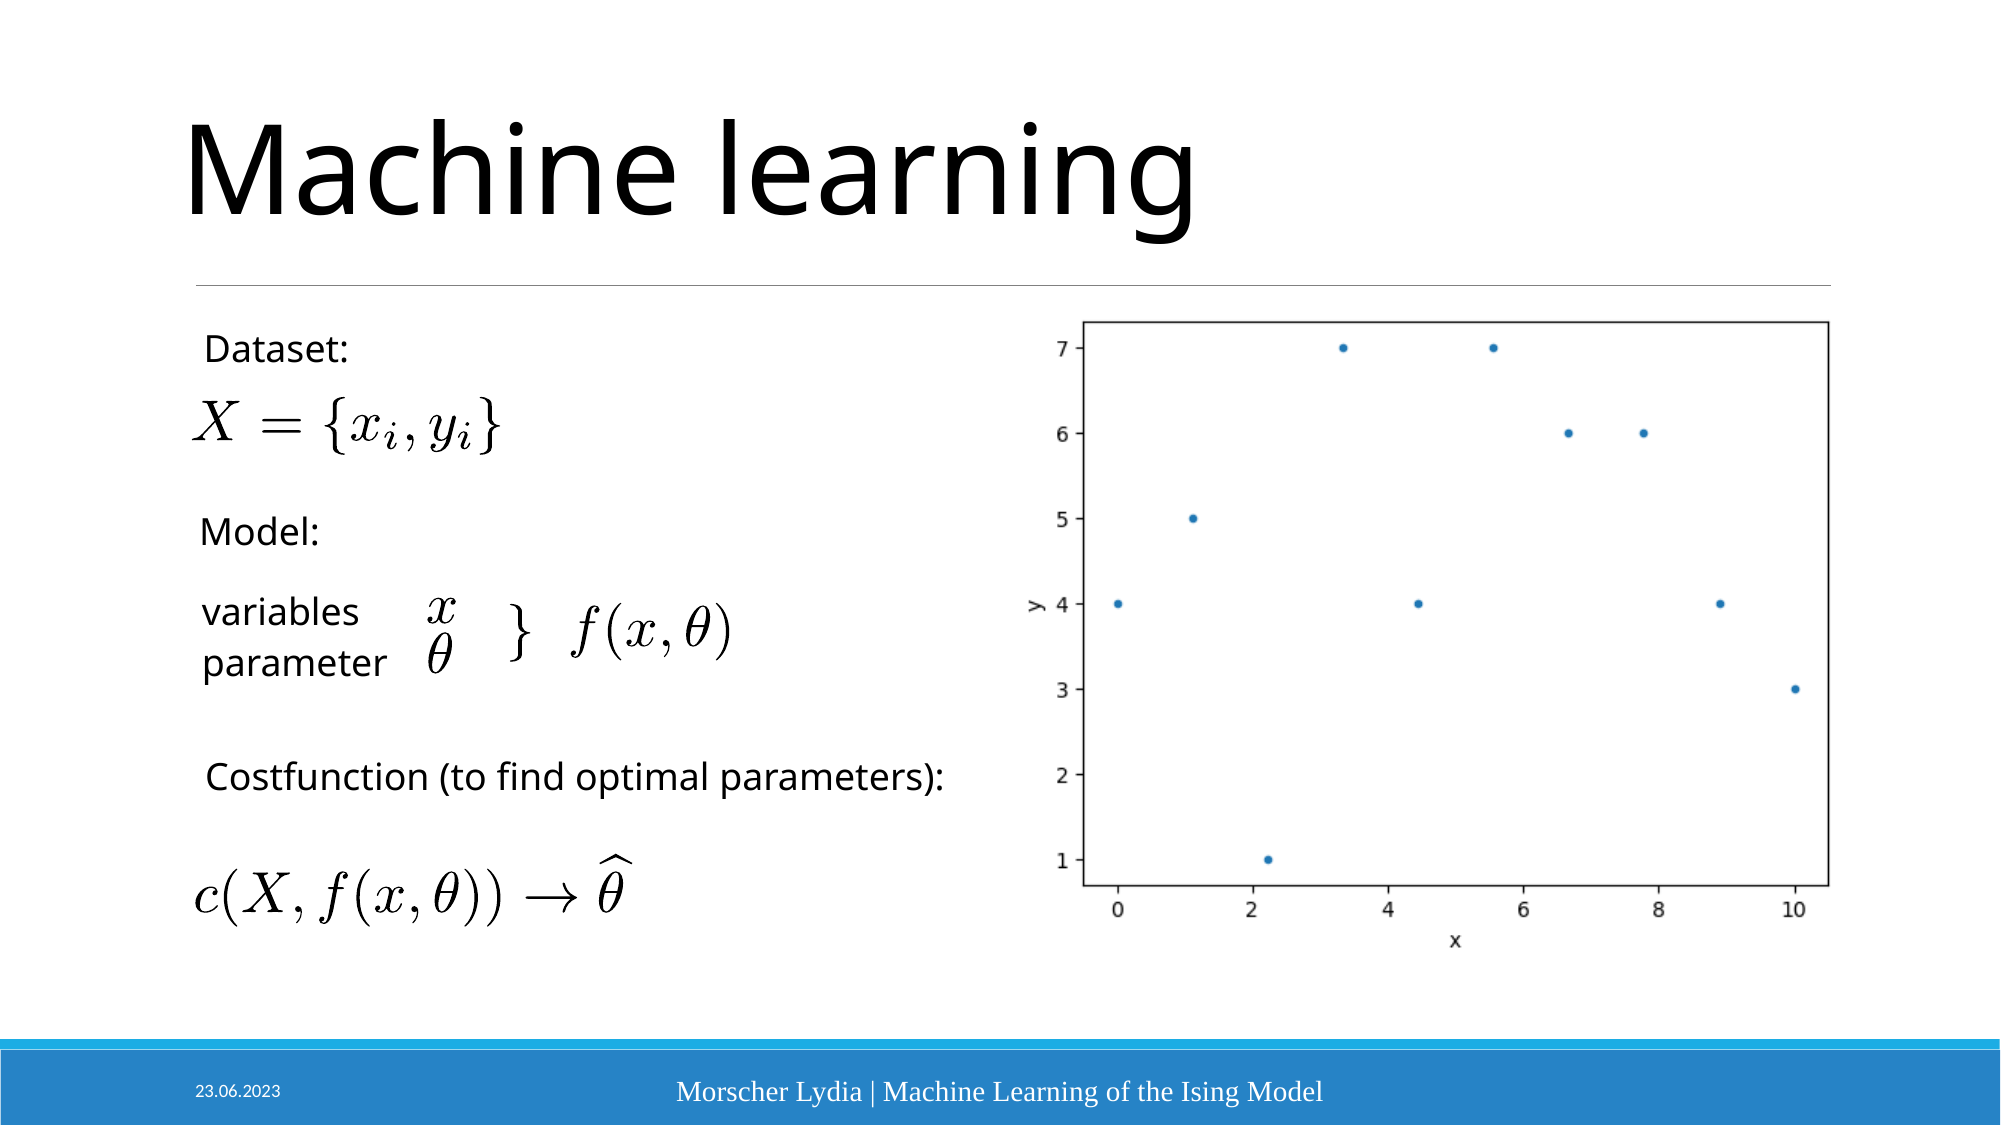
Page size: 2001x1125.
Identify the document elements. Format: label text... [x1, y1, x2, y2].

text_box Costfunction (to find optimal parameters): [190, 742, 920, 803]
text_box [570, 602, 730, 661]
picture [1011, 308, 1843, 966]
text_box Model: [184, 498, 329, 559]
text_box [508, 603, 531, 662]
text_box [427, 597, 456, 624]
text_box Dataset: [188, 315, 358, 376]
text_box [428, 632, 453, 674]
text_box variables parameter [187, 578, 392, 684]
title Machine learning [180, 47, 1831, 285]
text_box [195, 853, 633, 927]
text_box [191, 396, 501, 455]
